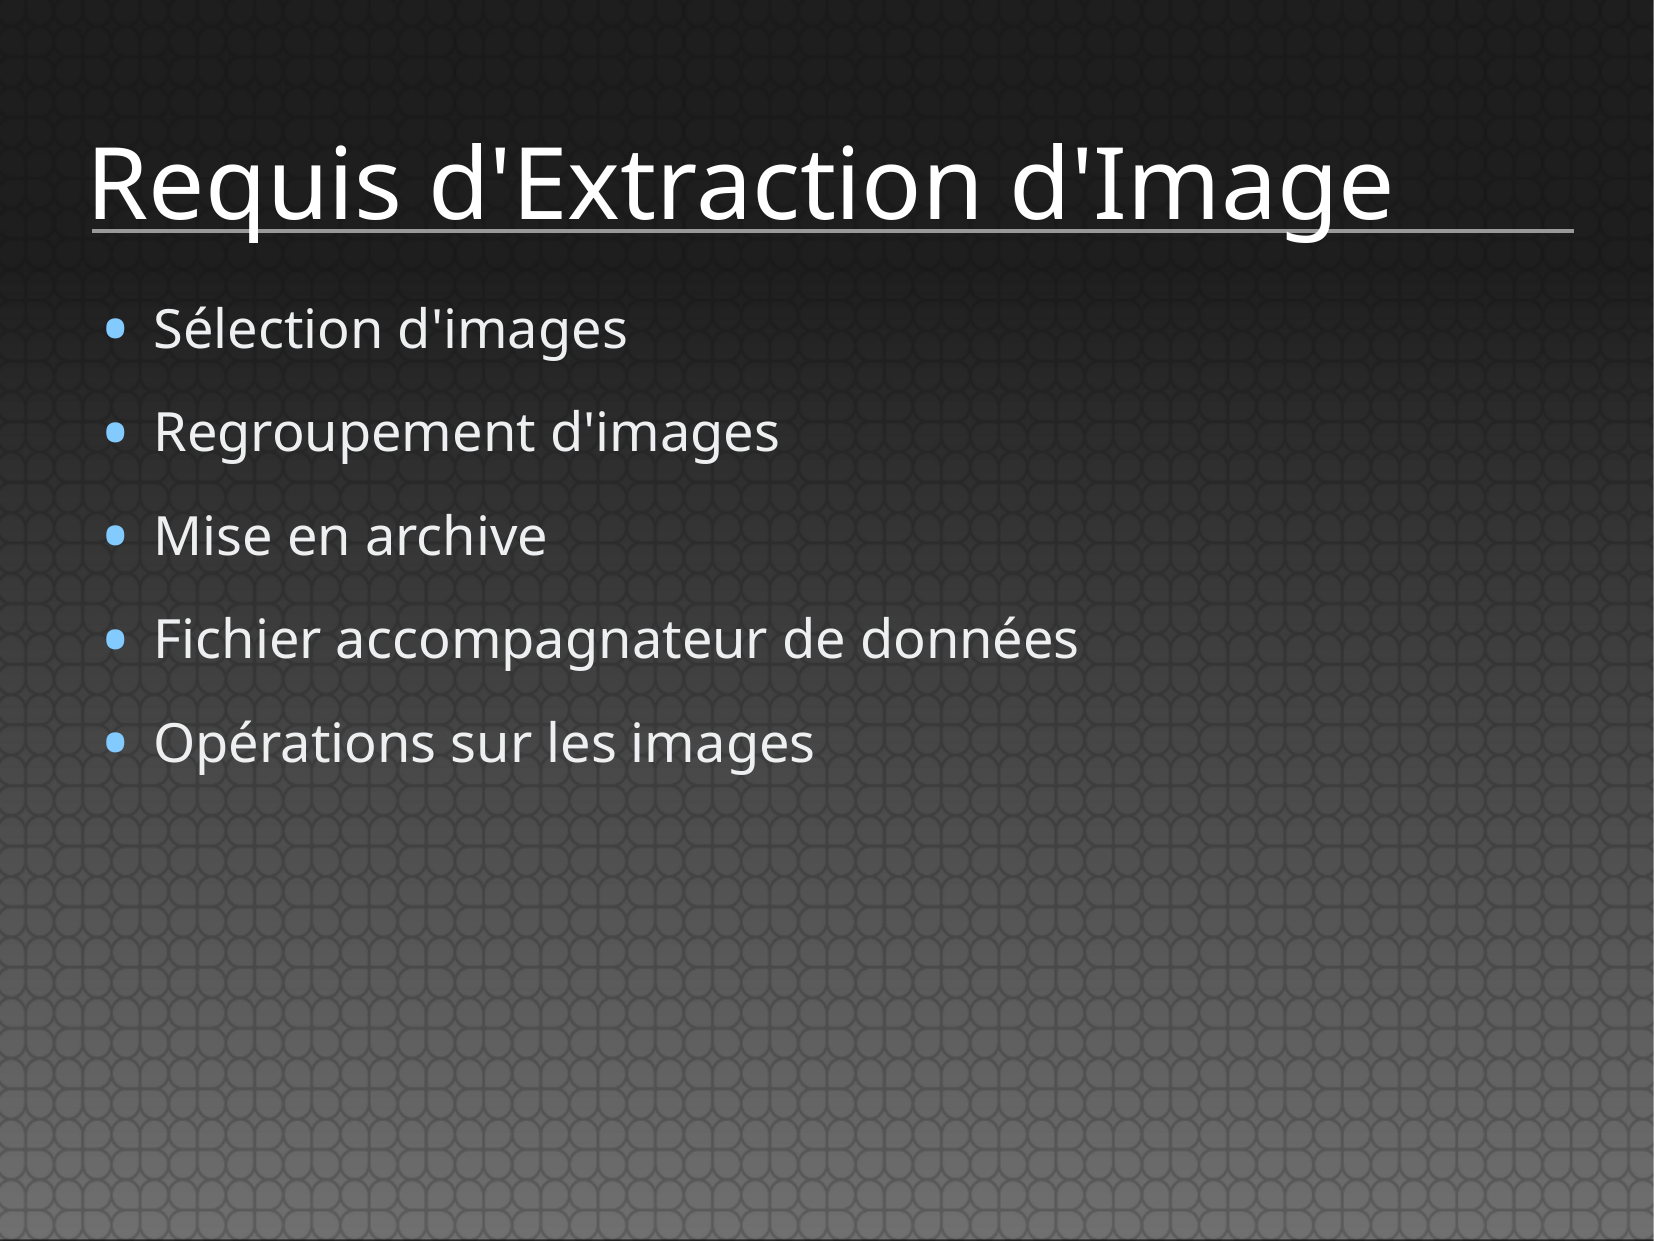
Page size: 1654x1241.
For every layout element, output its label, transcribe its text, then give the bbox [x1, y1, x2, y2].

title Requis d'Extraction d'Image [86, 112, 1576, 249]
list Sélection d'images Regroupement d'images Mise en archive Fichier accompagnateur de données Opérations sur les images [82, 290, 1571, 1084]
picture [0, 0, 1654, 1241]
